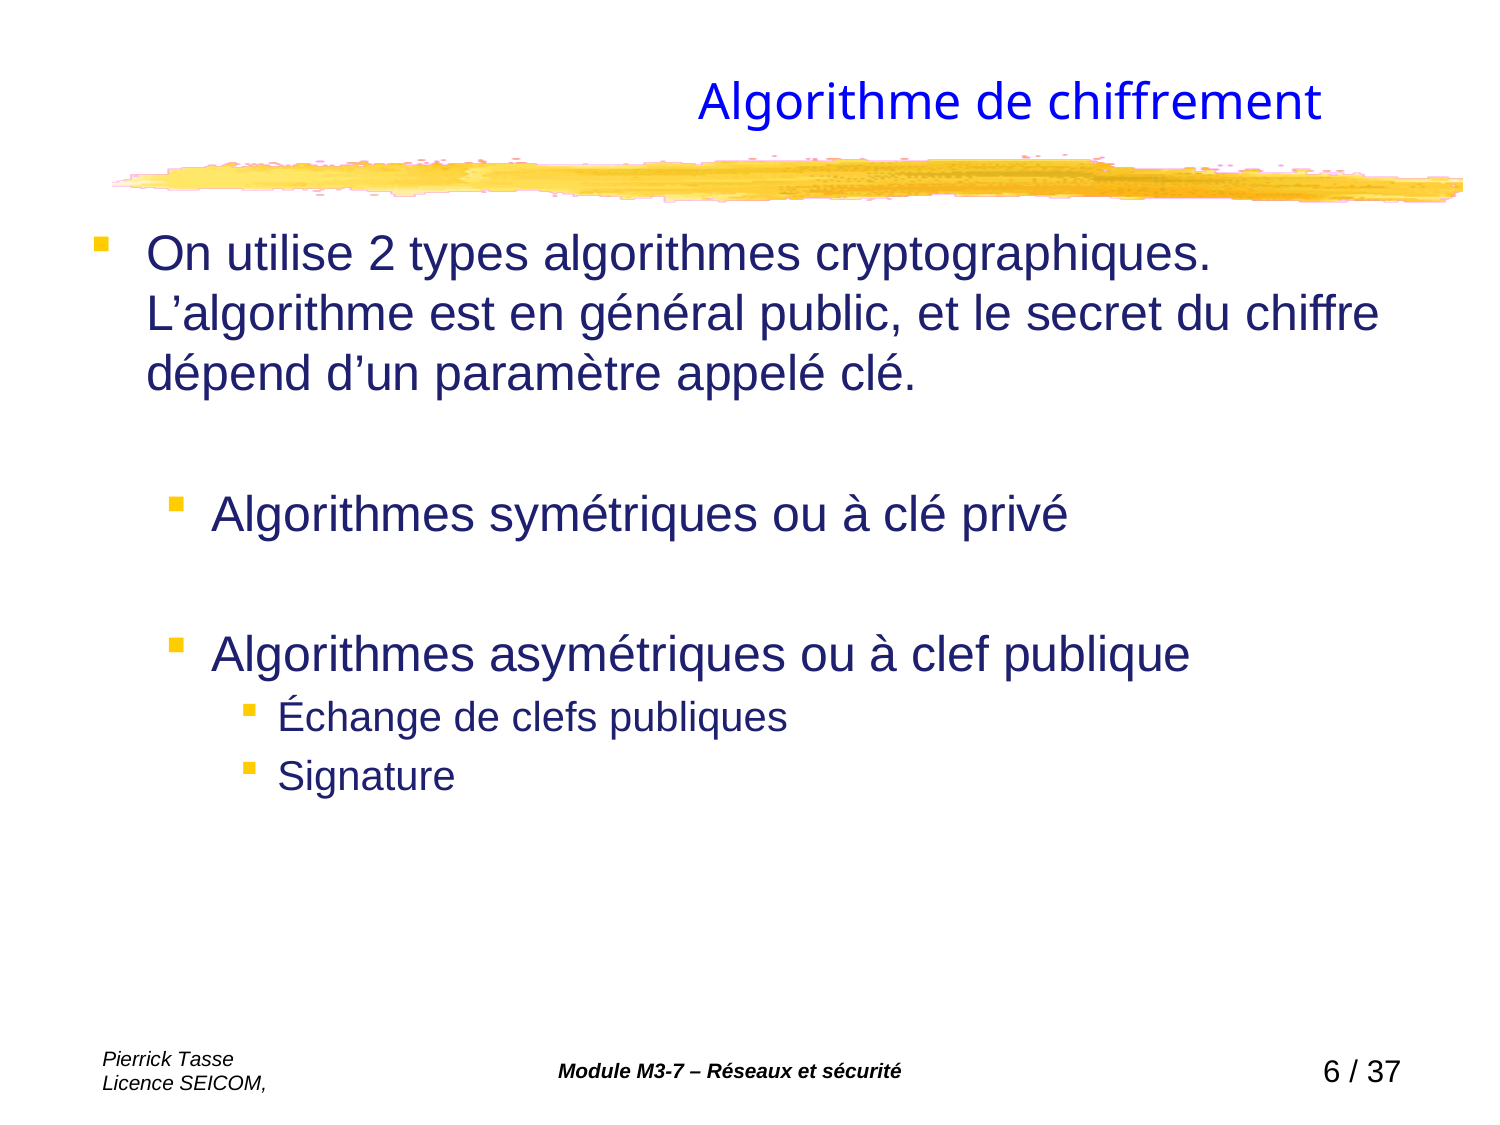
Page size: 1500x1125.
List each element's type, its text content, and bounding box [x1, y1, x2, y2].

list On utilise 2 types algorithmes cryptographiques. L’algorithme est en général public, et le secret du chiffre dépend d’un paramètre appelé clé. Algorithmes symétriques ou à clé privé Algorithmes asymétriques ou à clef publique Échange de clefs publiques Signature [75, 212, 1418, 1028]
picture [112, 149, 1463, 213]
title Algorithme de chiffrement [62, 37, 1338, 138]
